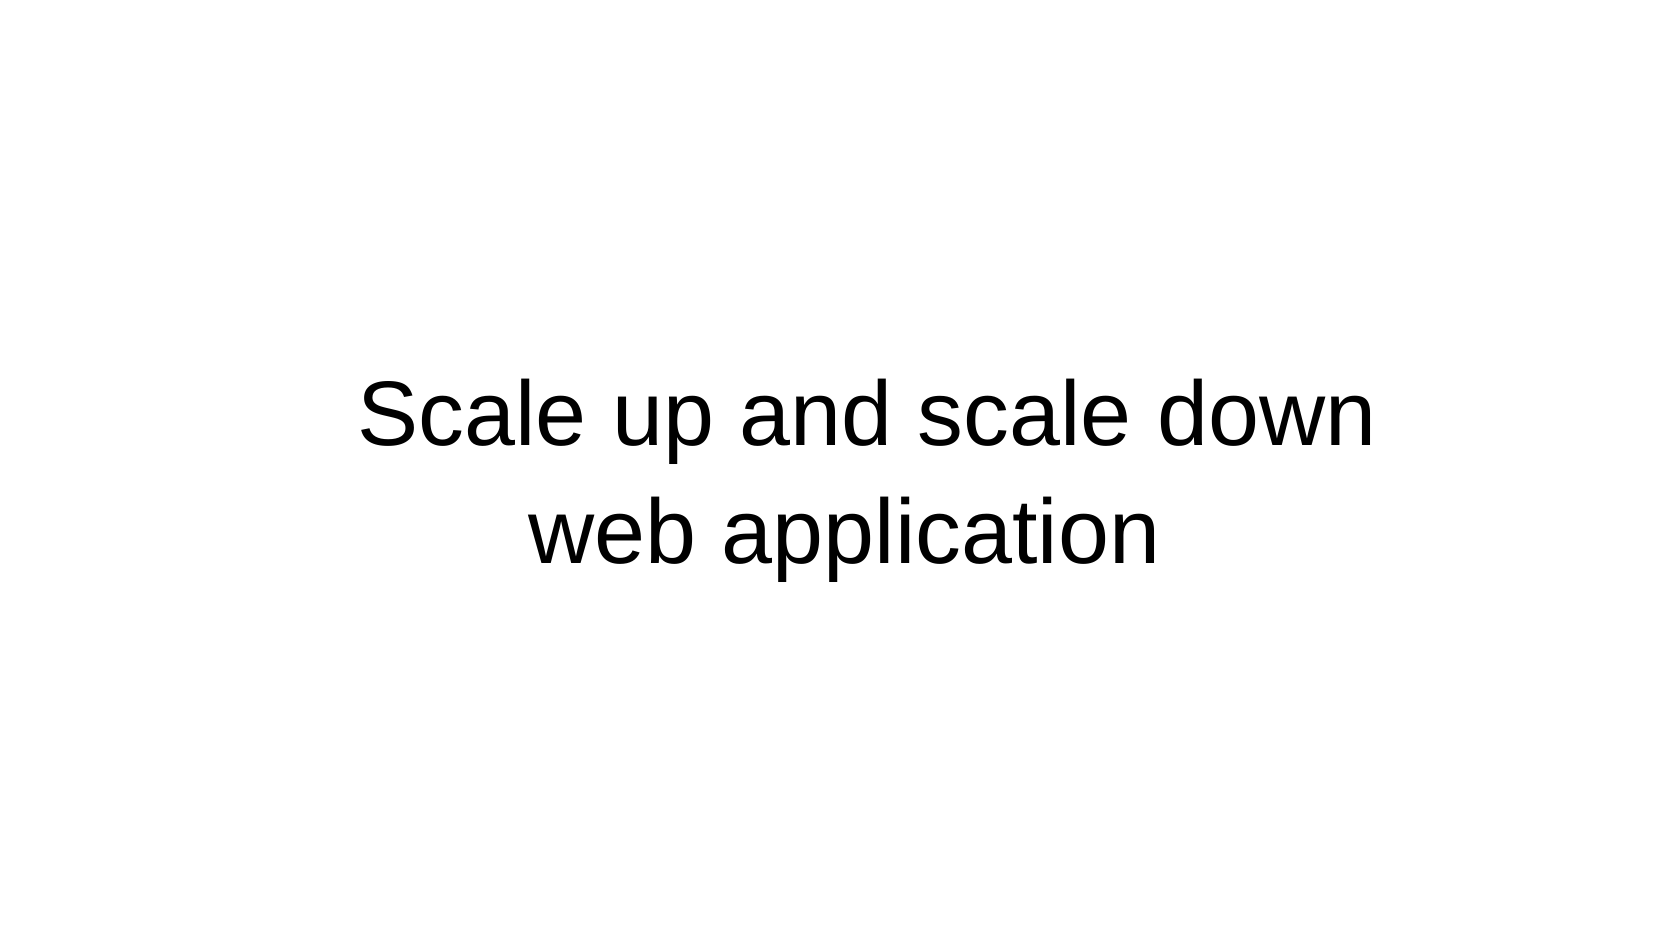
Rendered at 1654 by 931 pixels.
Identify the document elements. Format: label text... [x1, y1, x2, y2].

title Scale up and scale down web application [245, 347, 1409, 583]
